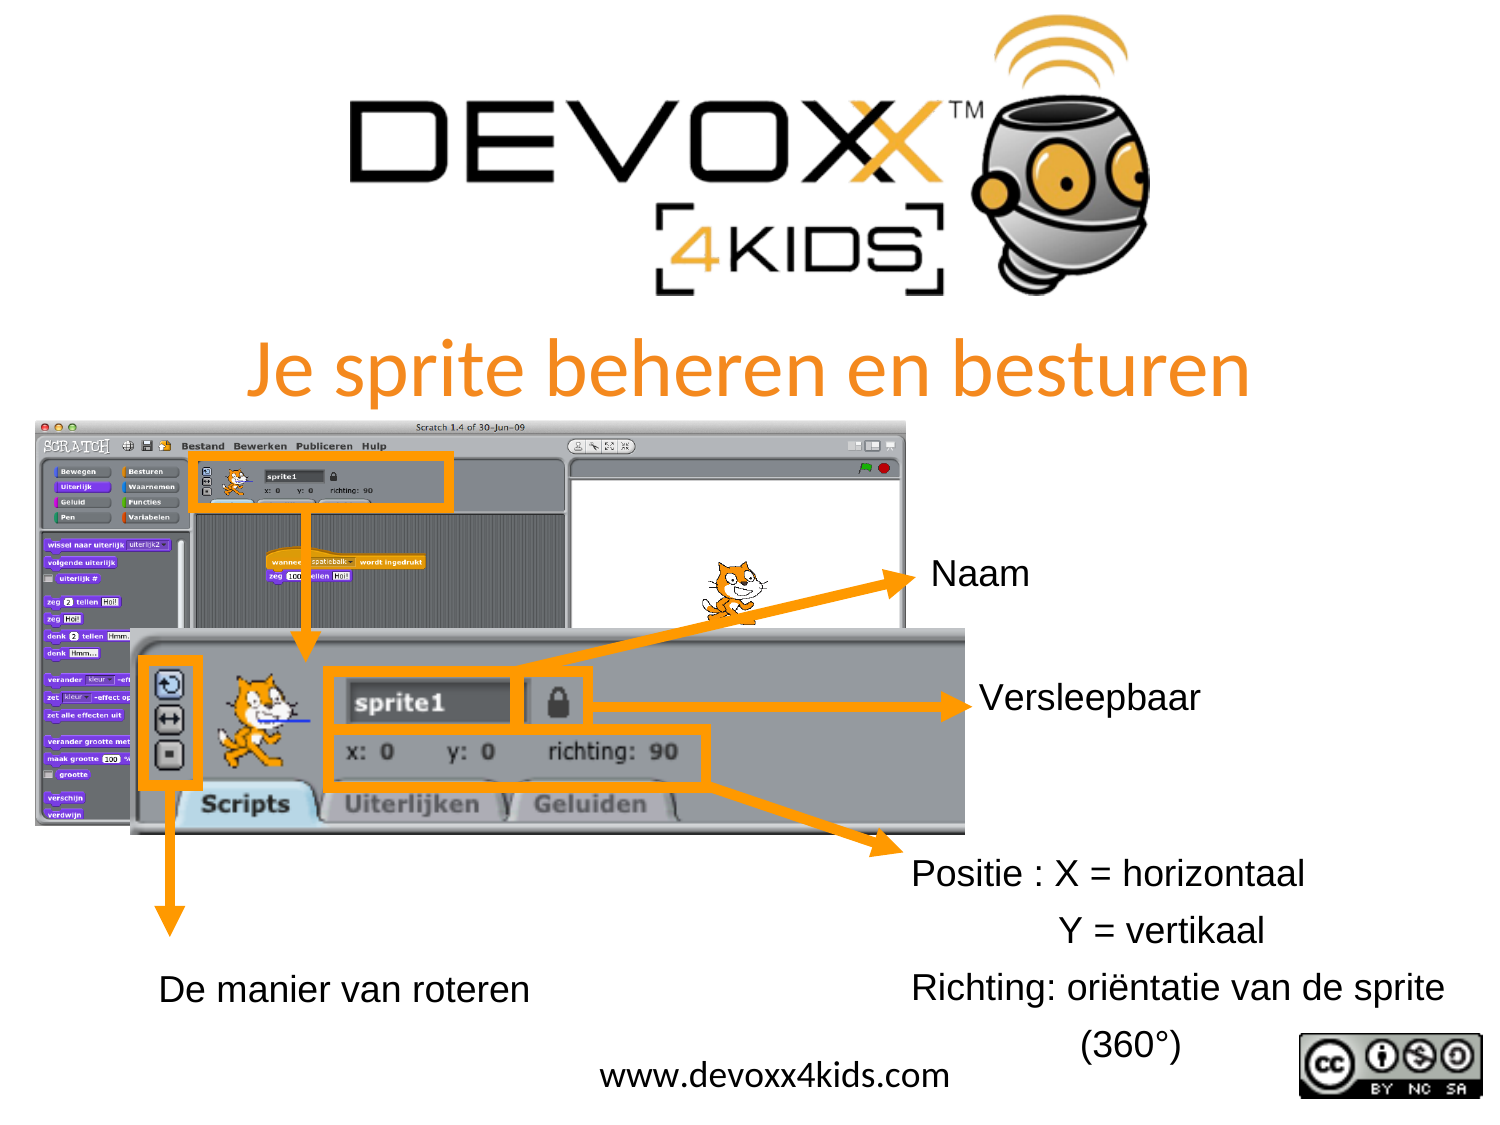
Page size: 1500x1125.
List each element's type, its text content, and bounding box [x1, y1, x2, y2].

text_box Positie : X = horizontaal Y = vertikaal Richting: oriëntatie van de sprite (360°) [896, 841, 1482, 1073]
picture [35, 420, 906, 835]
picture [334, 735, 701, 782]
text_box Naam [915, 541, 1314, 603]
title Je sprite beheren en besturen [75, 305, 1426, 421]
picture [1299, 1033, 1483, 1099]
picture [334, 677, 510, 724]
picture [350, 14, 1150, 296]
picture [593, 712, 965, 835]
text_box Versleepbaar [964, 665, 1383, 726]
text_box De manier van roteren [143, 957, 562, 1019]
picture [524, 677, 583, 724]
picture [566, 587, 965, 702]
picture [149, 666, 193, 780]
